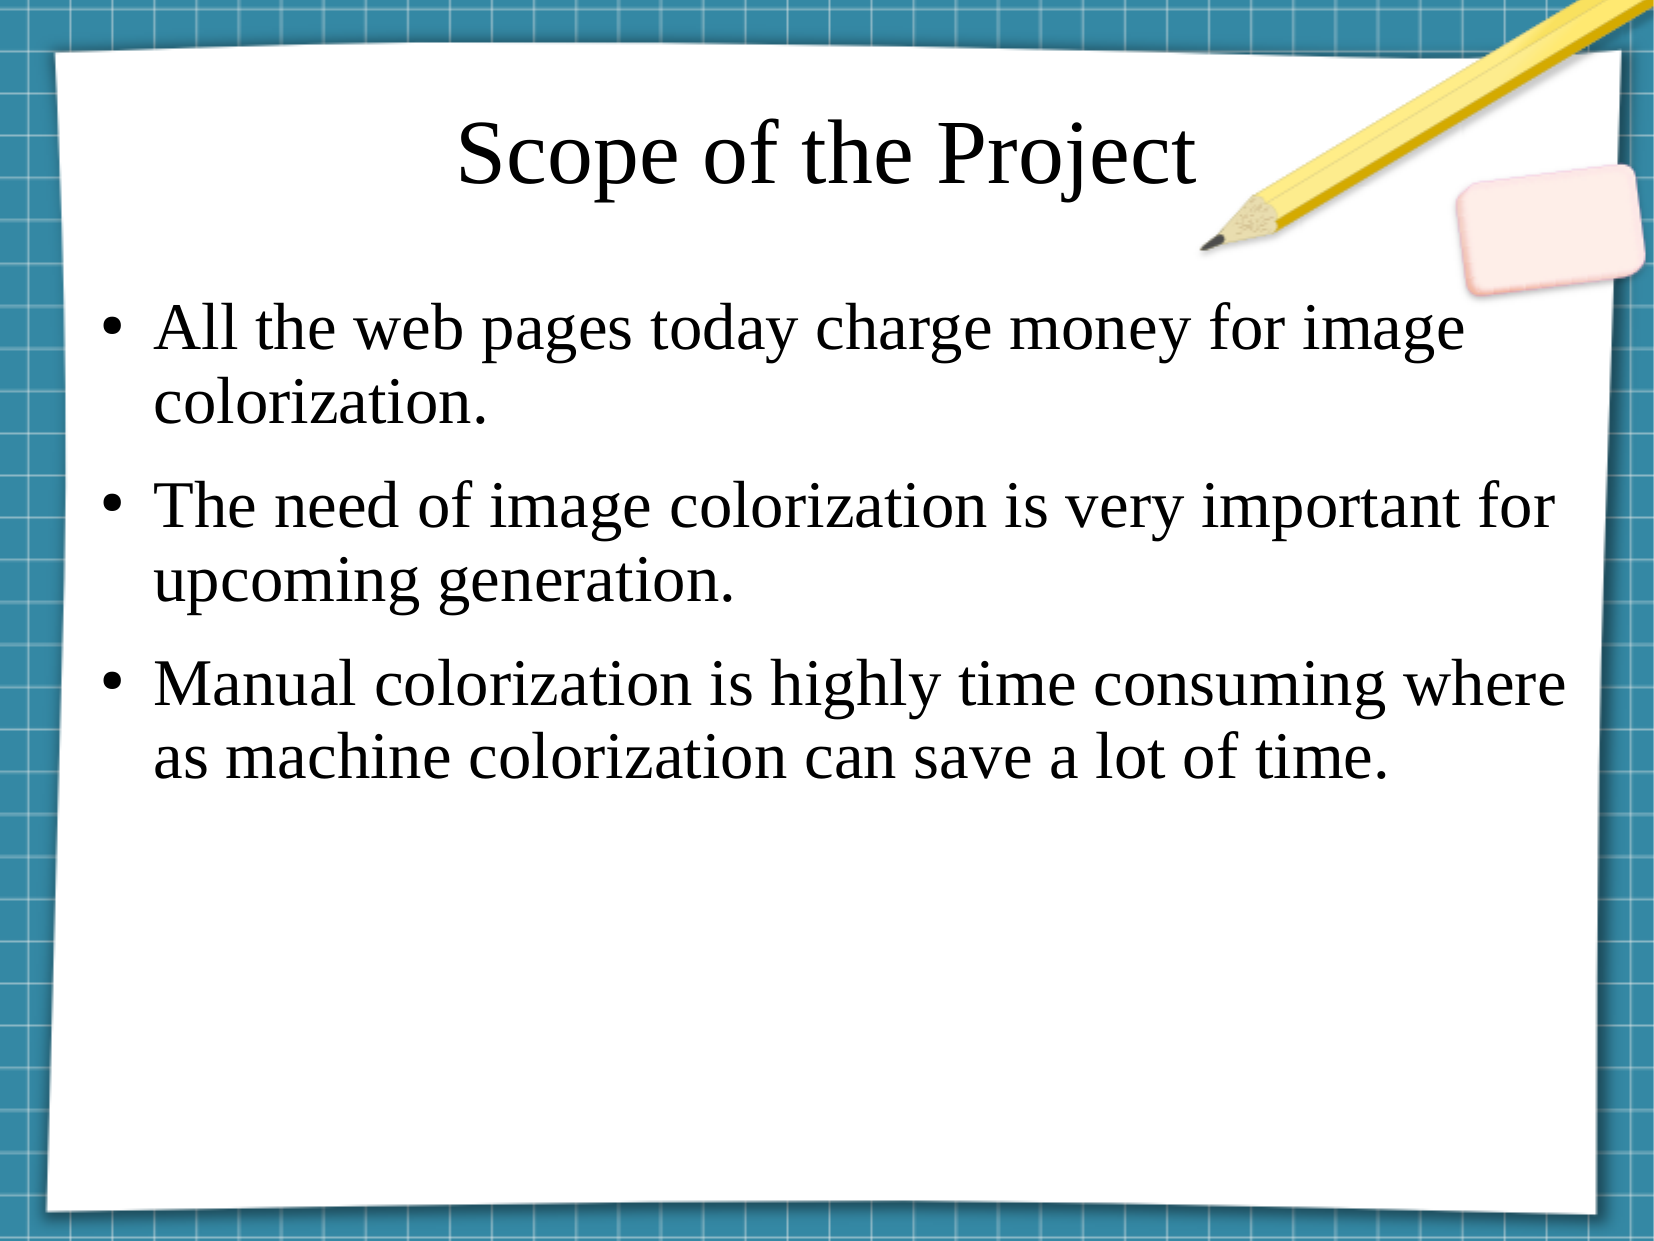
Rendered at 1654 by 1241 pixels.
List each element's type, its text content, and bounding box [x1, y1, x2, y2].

title Scope of the Project [82, 49, 1571, 257]
picture [0, 0, 1654, 1241]
list All the web pages today charge money for image colorization. The need of image colorization is very important for upcoming generation. Manual colorization is highly time consuming where as machine colorization can save a lot of time. [82, 290, 1571, 1010]
